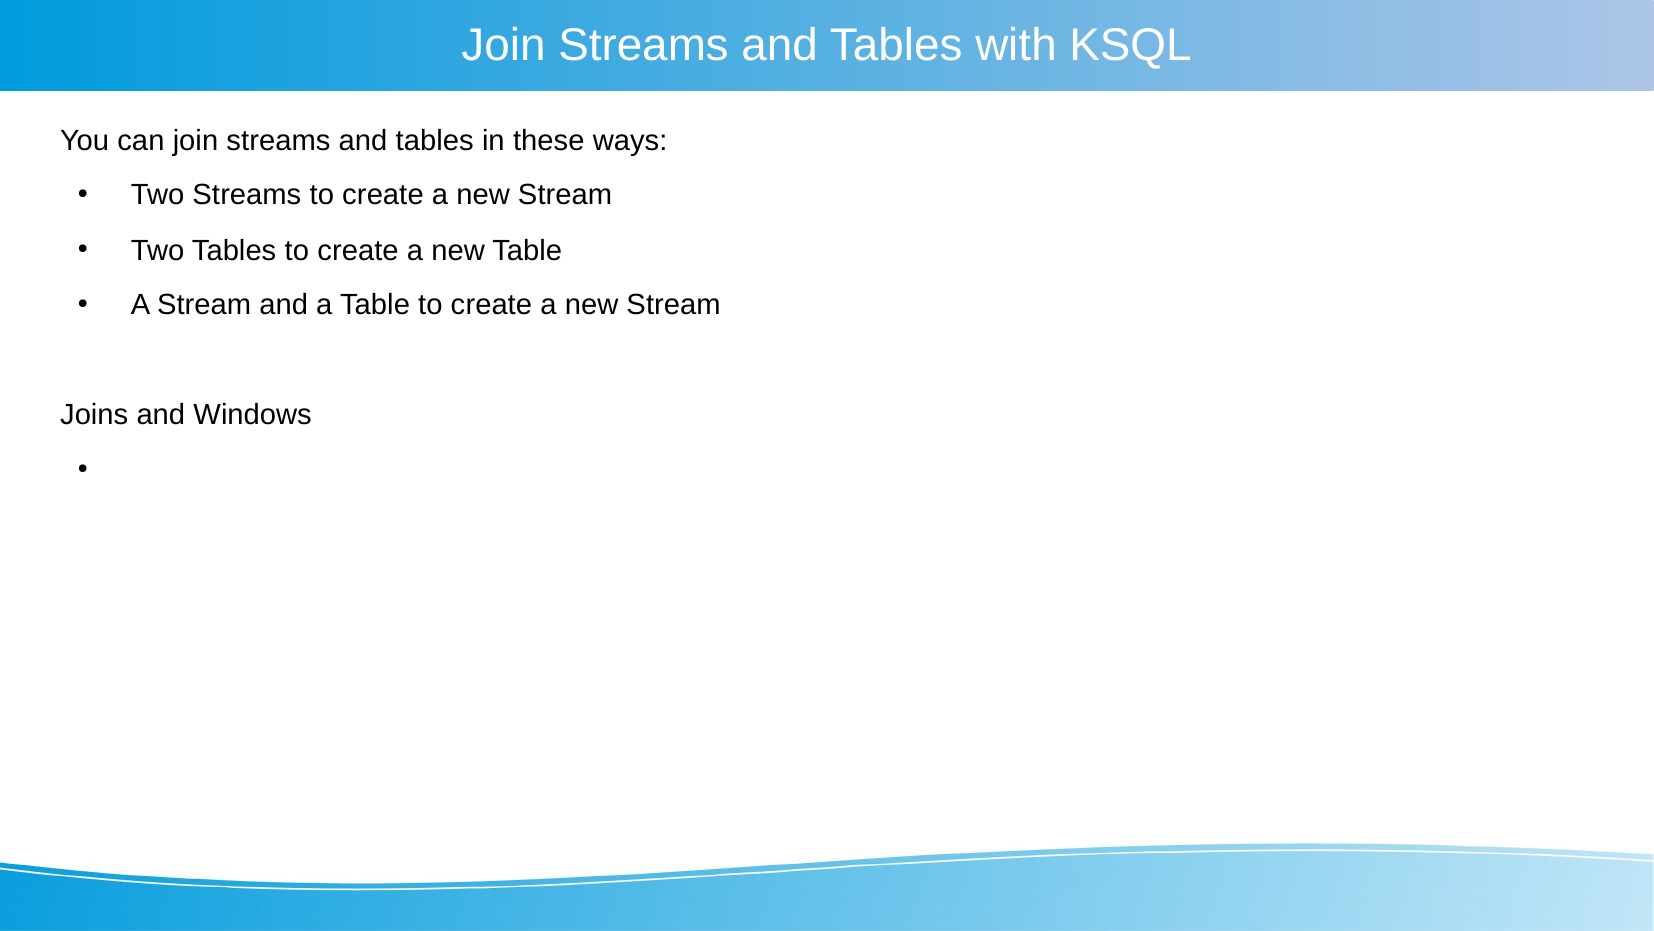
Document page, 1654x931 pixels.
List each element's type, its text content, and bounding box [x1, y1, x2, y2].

picture [0, 843, 1654, 931]
title Join Streams and Tables with KSQL [82, 5, 1571, 85]
list You can join streams and tables in these ways: Two Streams to create a new Stream Two Tables to create a new Table A Stream and a Table to create a new Stream Joins and Windows [60, 123, 1591, 833]
